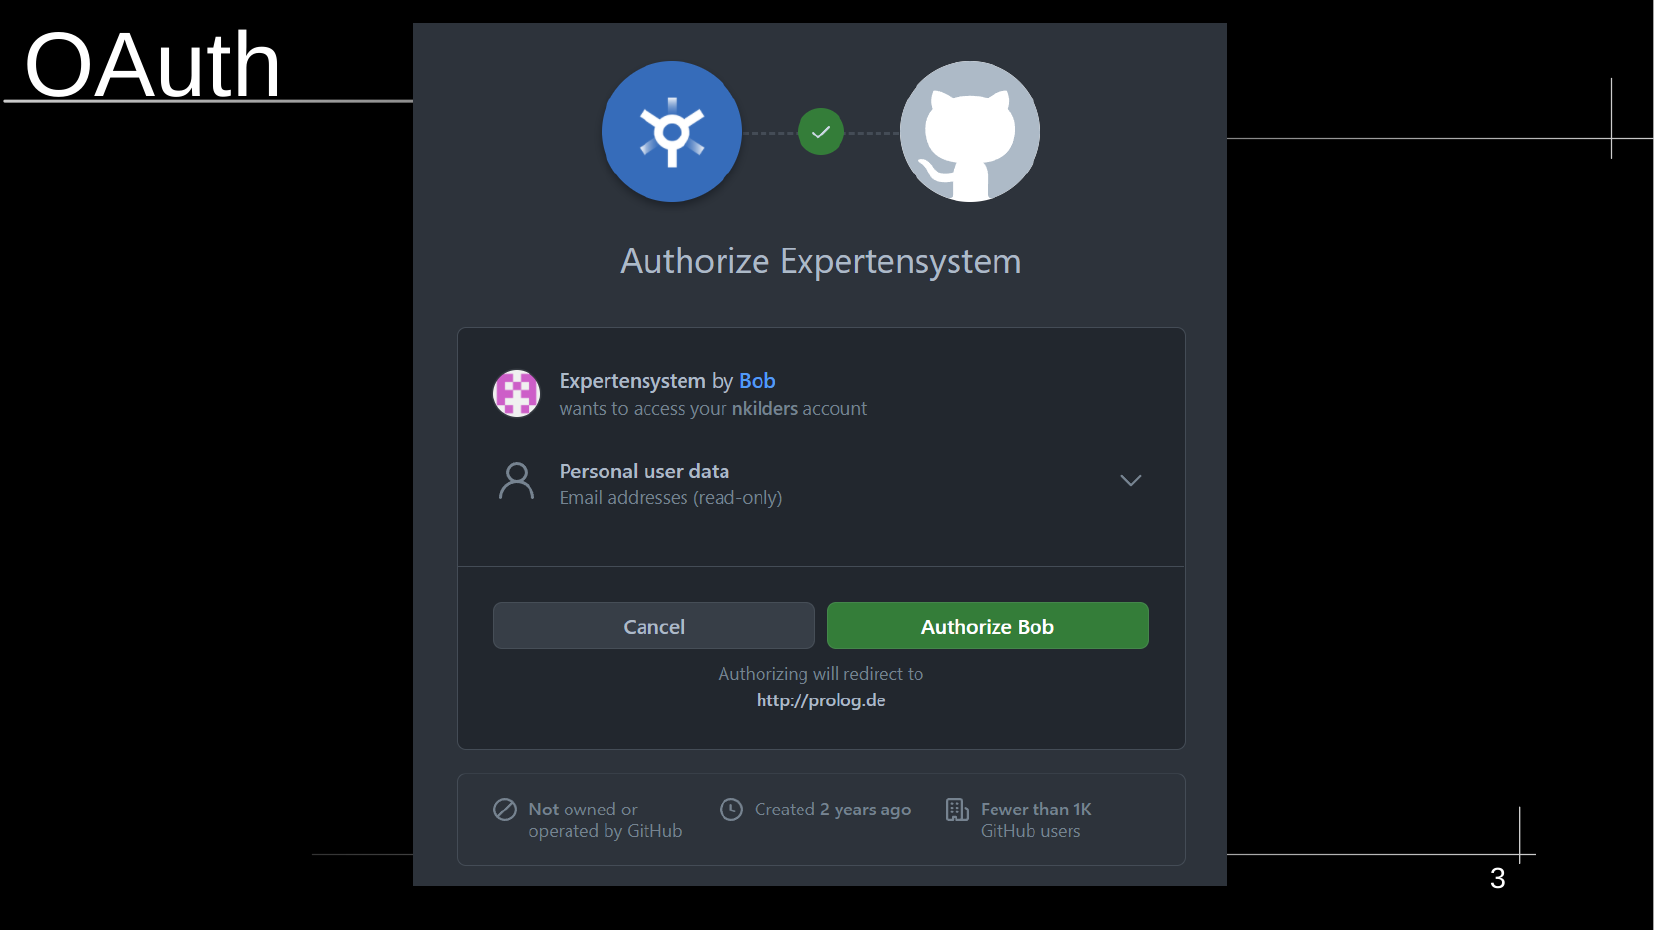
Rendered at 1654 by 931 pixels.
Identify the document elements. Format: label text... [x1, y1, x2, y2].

picture [413, 23, 1227, 886]
title OAuth [23, 11, 1589, 119]
